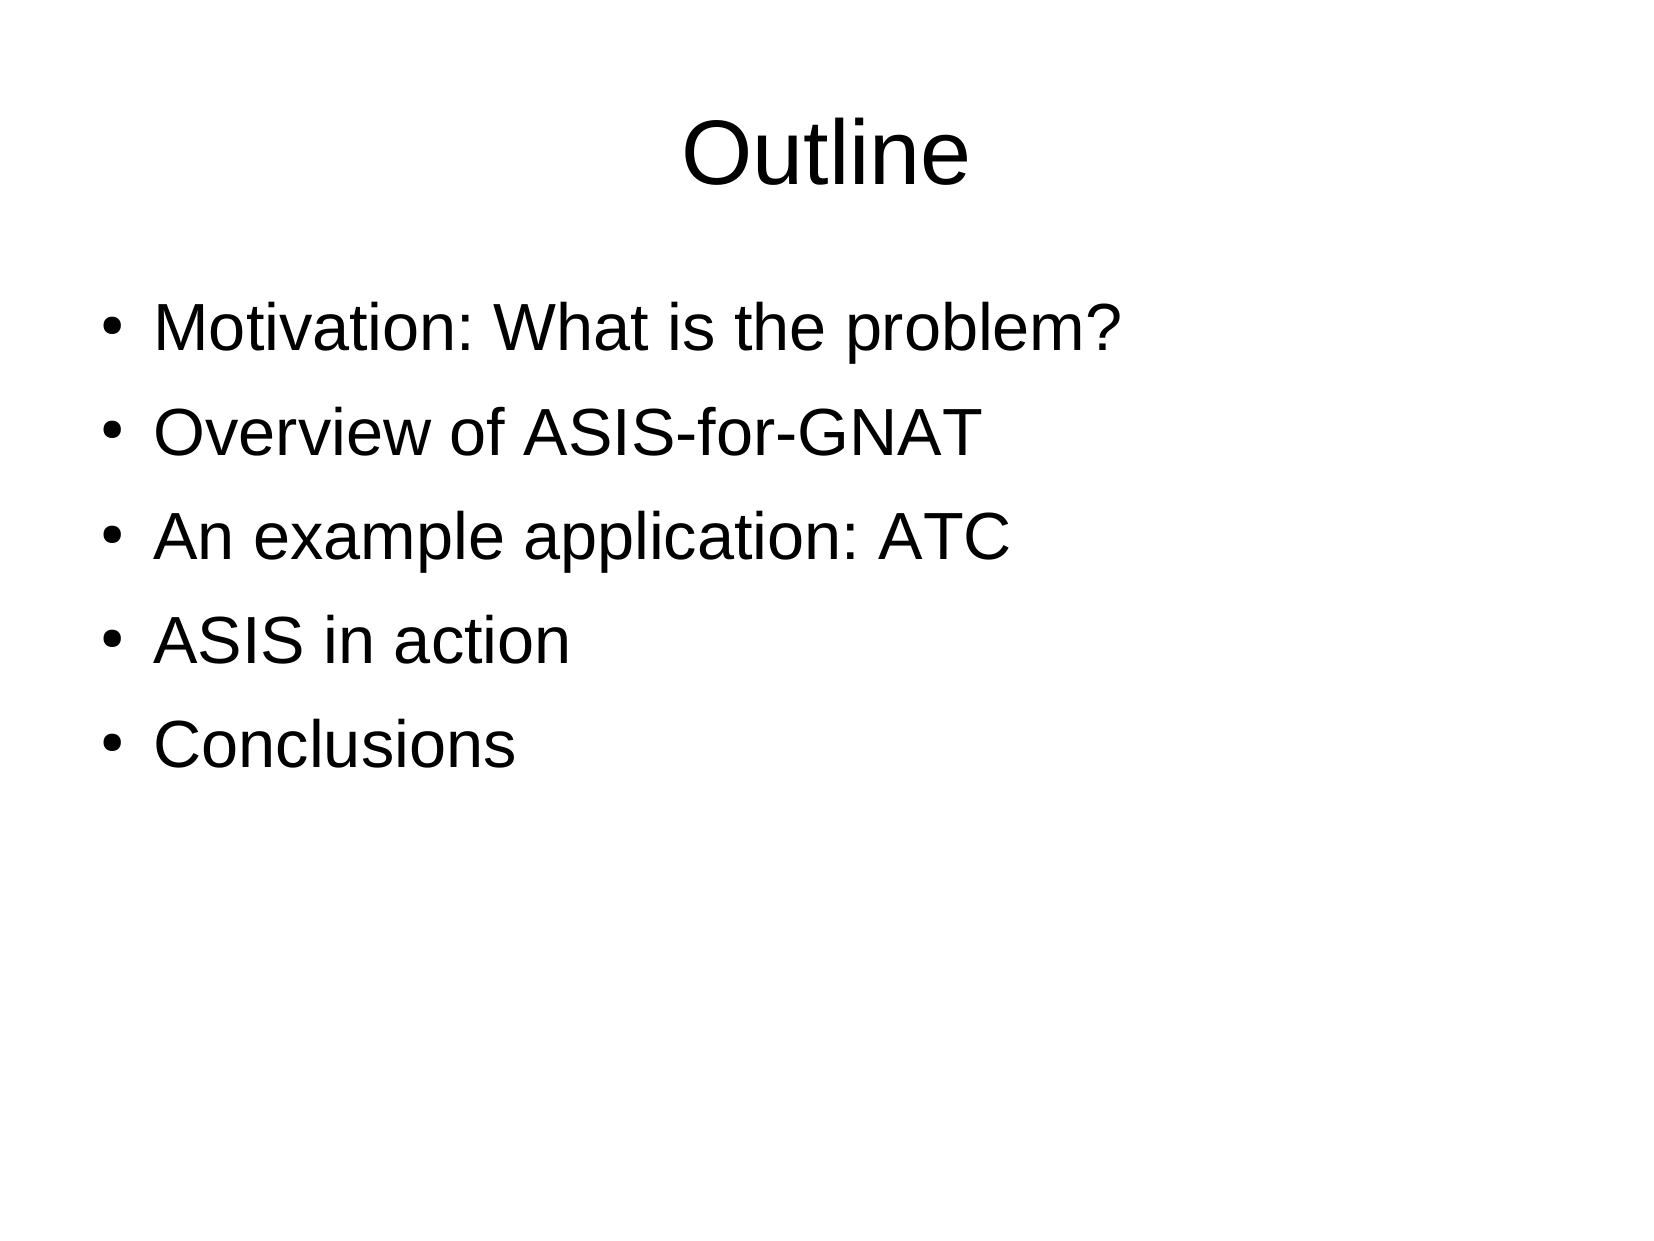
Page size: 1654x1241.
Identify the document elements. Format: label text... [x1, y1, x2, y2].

list Motivation: What is the problem? Overview of ASIS-for-GNAT An example application: ATC ASIS in action Conclusions [82, 290, 1571, 1109]
title Outline [82, 49, 1571, 257]
